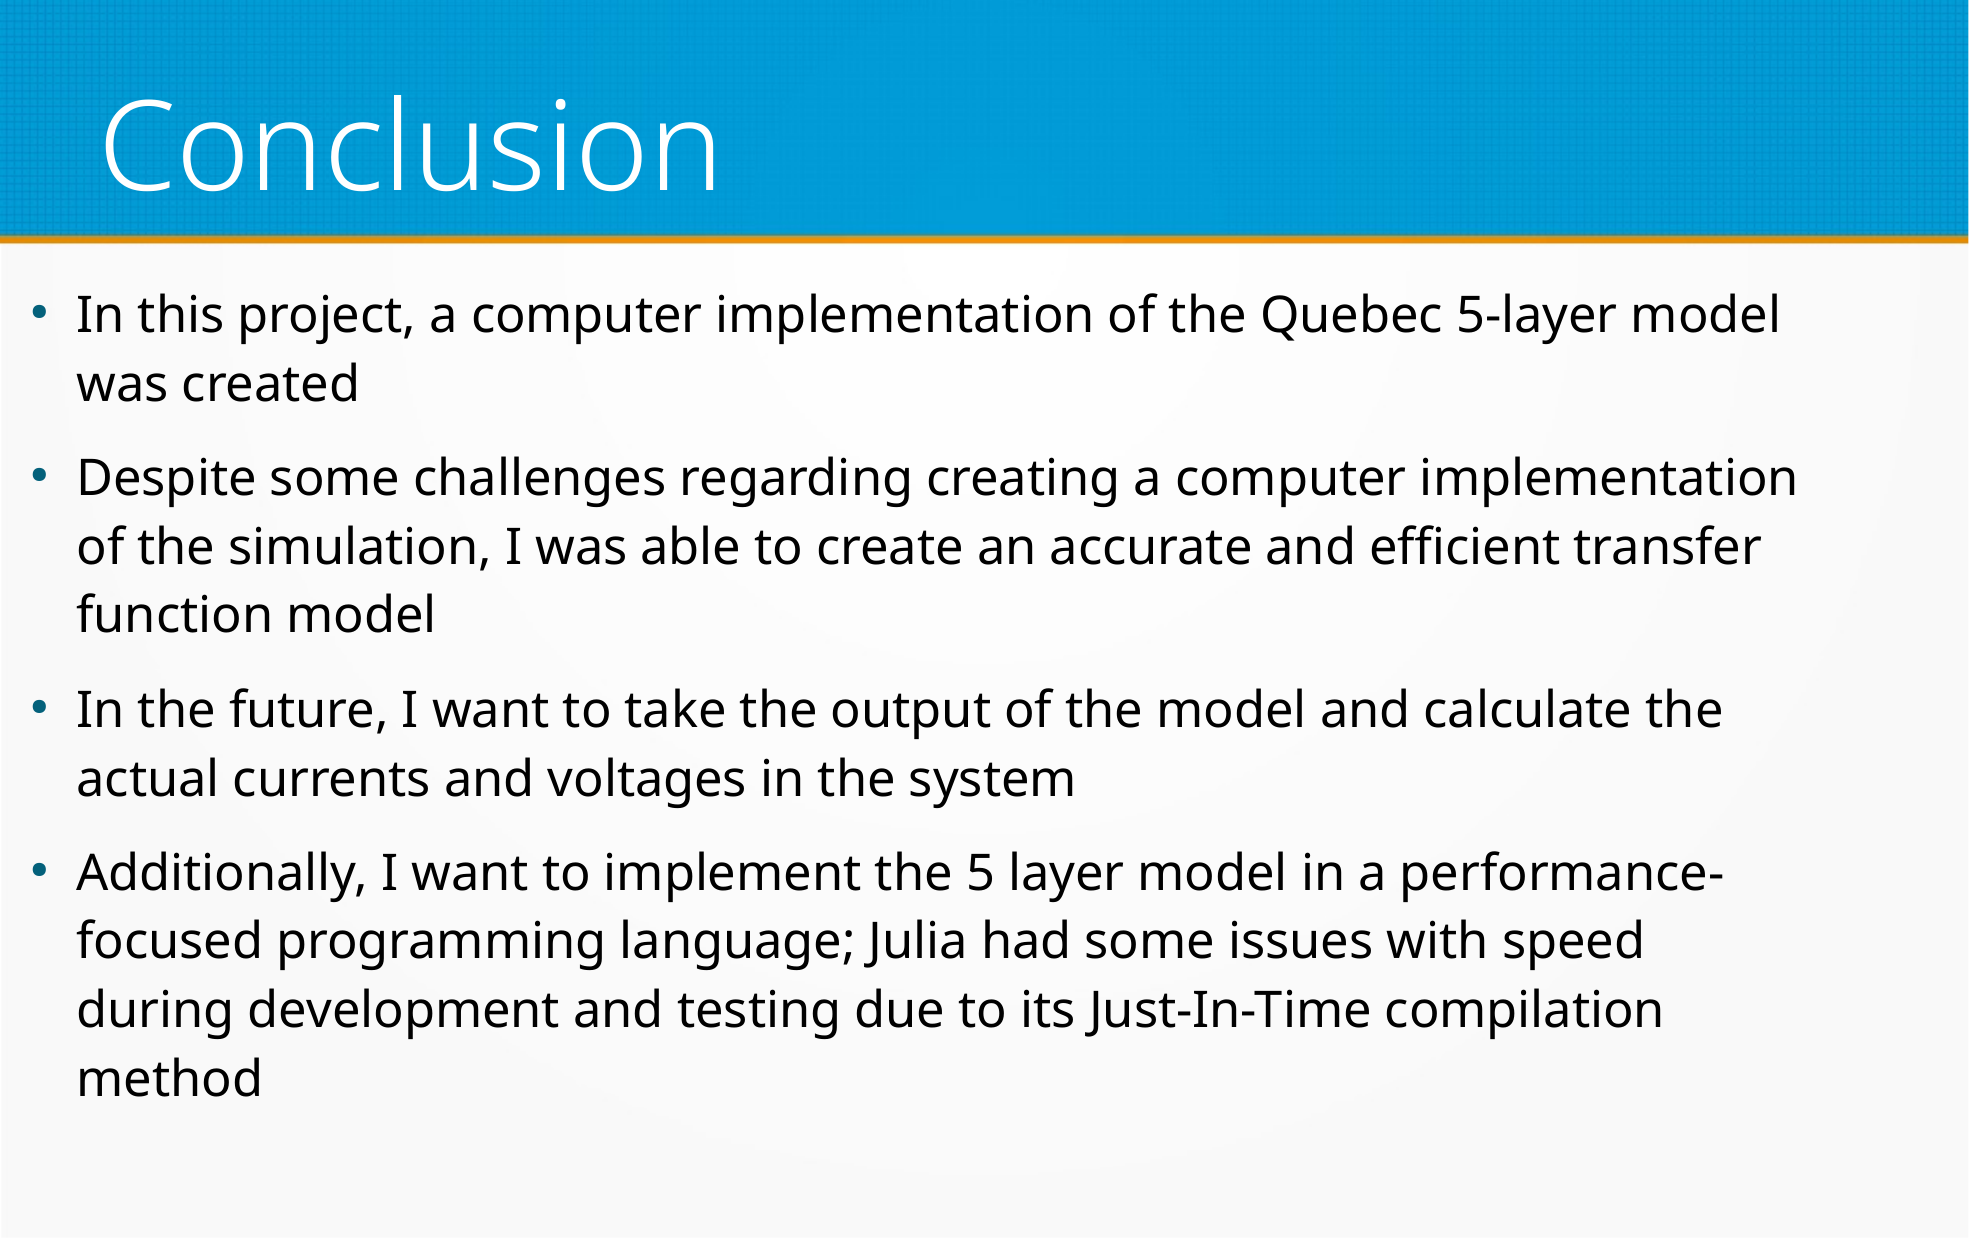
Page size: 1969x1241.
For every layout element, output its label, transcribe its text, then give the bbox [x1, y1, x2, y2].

list In this project, a computer implementation of the Quebec 5-layer model was created Despite some challenges regarding creating a computer implementation of the simulation, I was able to create an accurate and efficient transfer function model In the future, I want to take the output of the model and calculate the actual currents and voltages in the system Additionally, I want to implement the 5 layer model in a performance-focused programming language; Julia had some issues with speed during development and testing due to its Just-In-Time compilation method [15, 90, 1816, 1122]
picture [0, 233, 1969, 1241]
title Conclusion [98, 19, 1870, 227]
